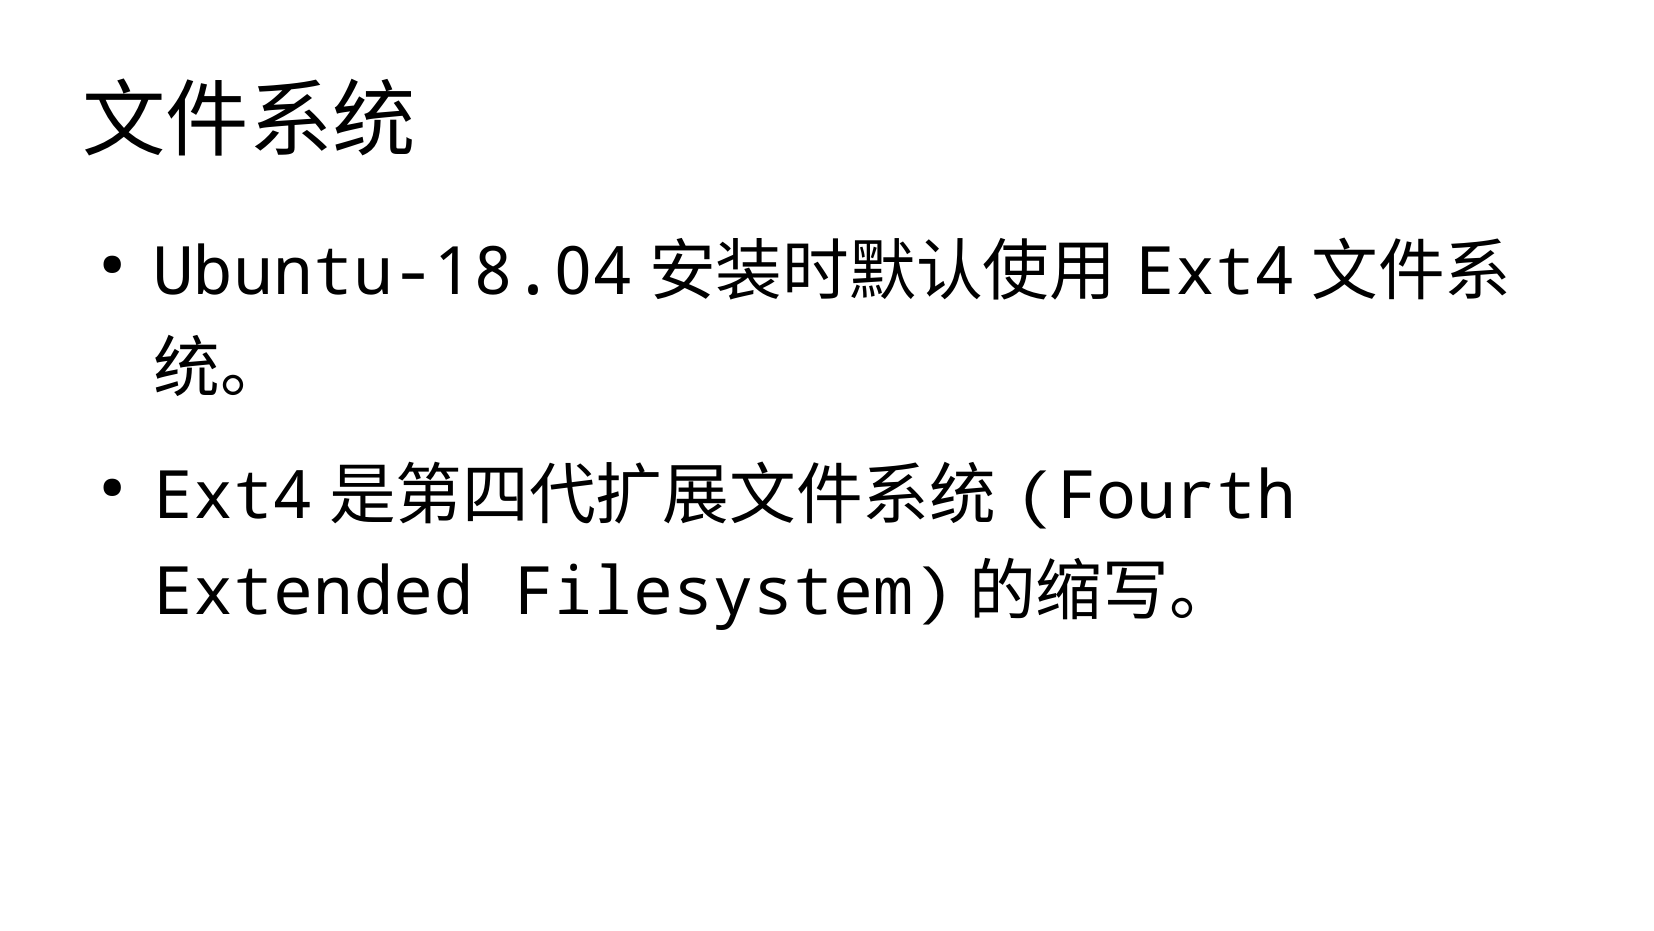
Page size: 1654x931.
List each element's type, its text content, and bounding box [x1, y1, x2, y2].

title 文件系统 [82, 37, 1571, 189]
list Ubuntu-18.04安装时默认使用Ext4文件系统。 Ext4是第四代扩展文件系统(Fourth Extended Filesystem)的缩写。 [82, 217, 1571, 851]
